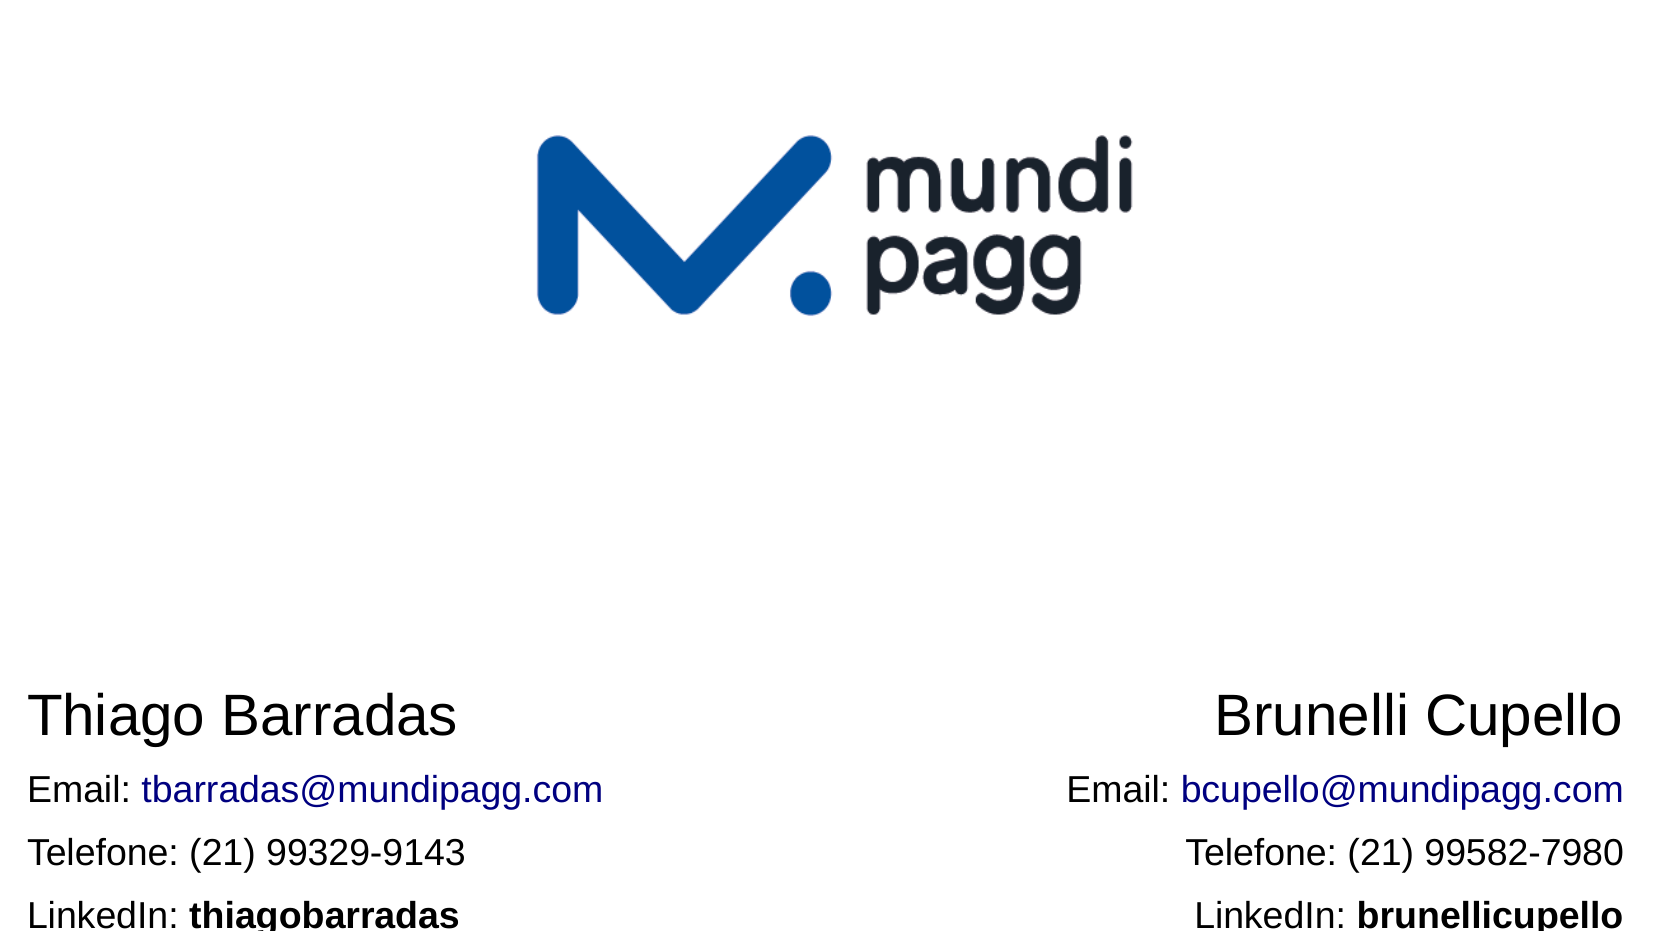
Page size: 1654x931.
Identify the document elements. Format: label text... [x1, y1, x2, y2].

text_box Thiago Barradas Email: tbarradas@mundipagg.com Telefone: (21) 99329-9143 LinkedIn: thiagobarradas [12, 642, 658, 912]
text_box Brunelli Cupello Email: bcupello@mundipagg.com Telefone: (21) 99582-7980 LinkedIn: brunellicupello [1051, 642, 1654, 912]
picture [471, 77, 1183, 373]
